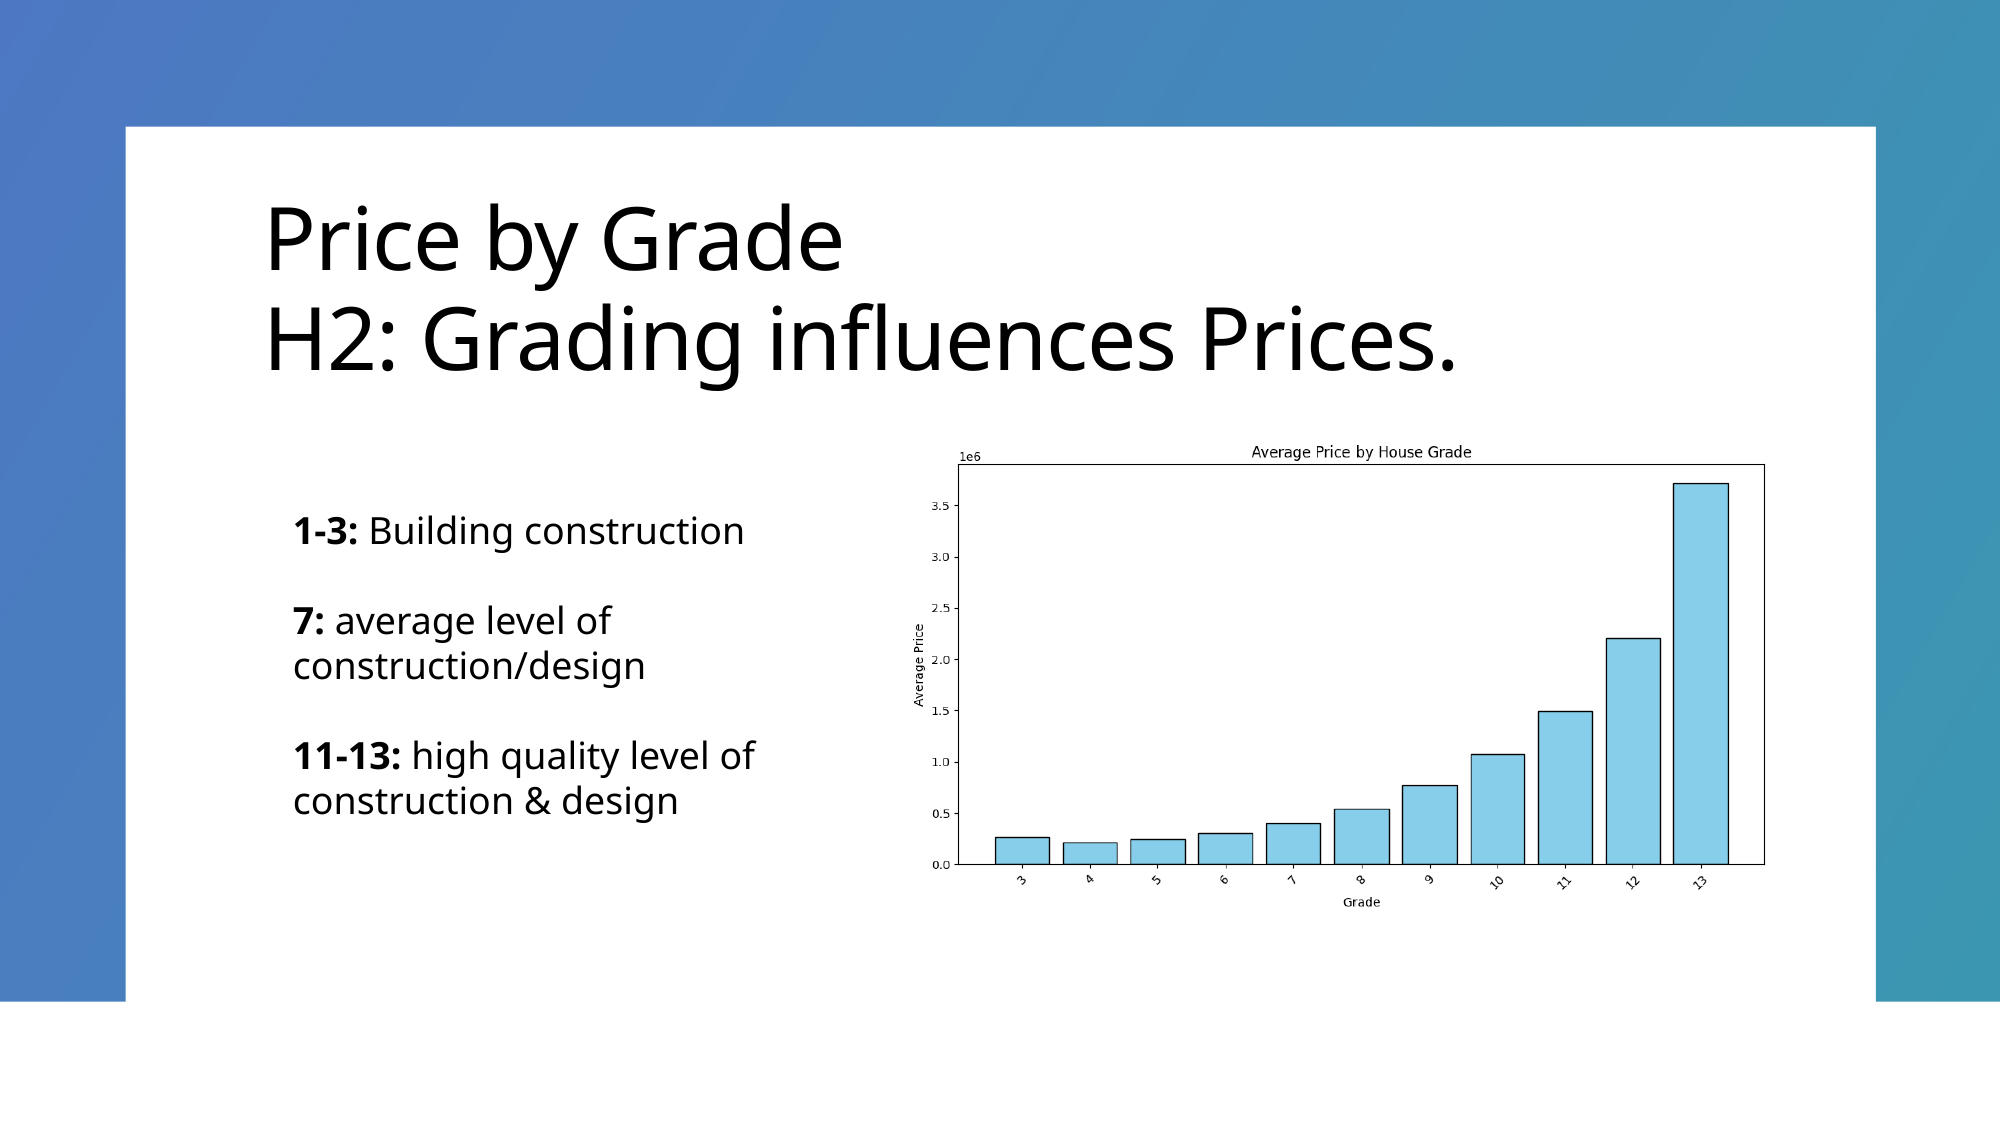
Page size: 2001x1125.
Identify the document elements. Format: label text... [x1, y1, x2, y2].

text_box 1-3: Building construction 7: average level of construction/design 11-13: high quality level of construction & design [277, 499, 818, 833]
picture [866, 438, 1839, 920]
title Price by Grade H2: Grading influences Prices. [248, 183, 1749, 404]
